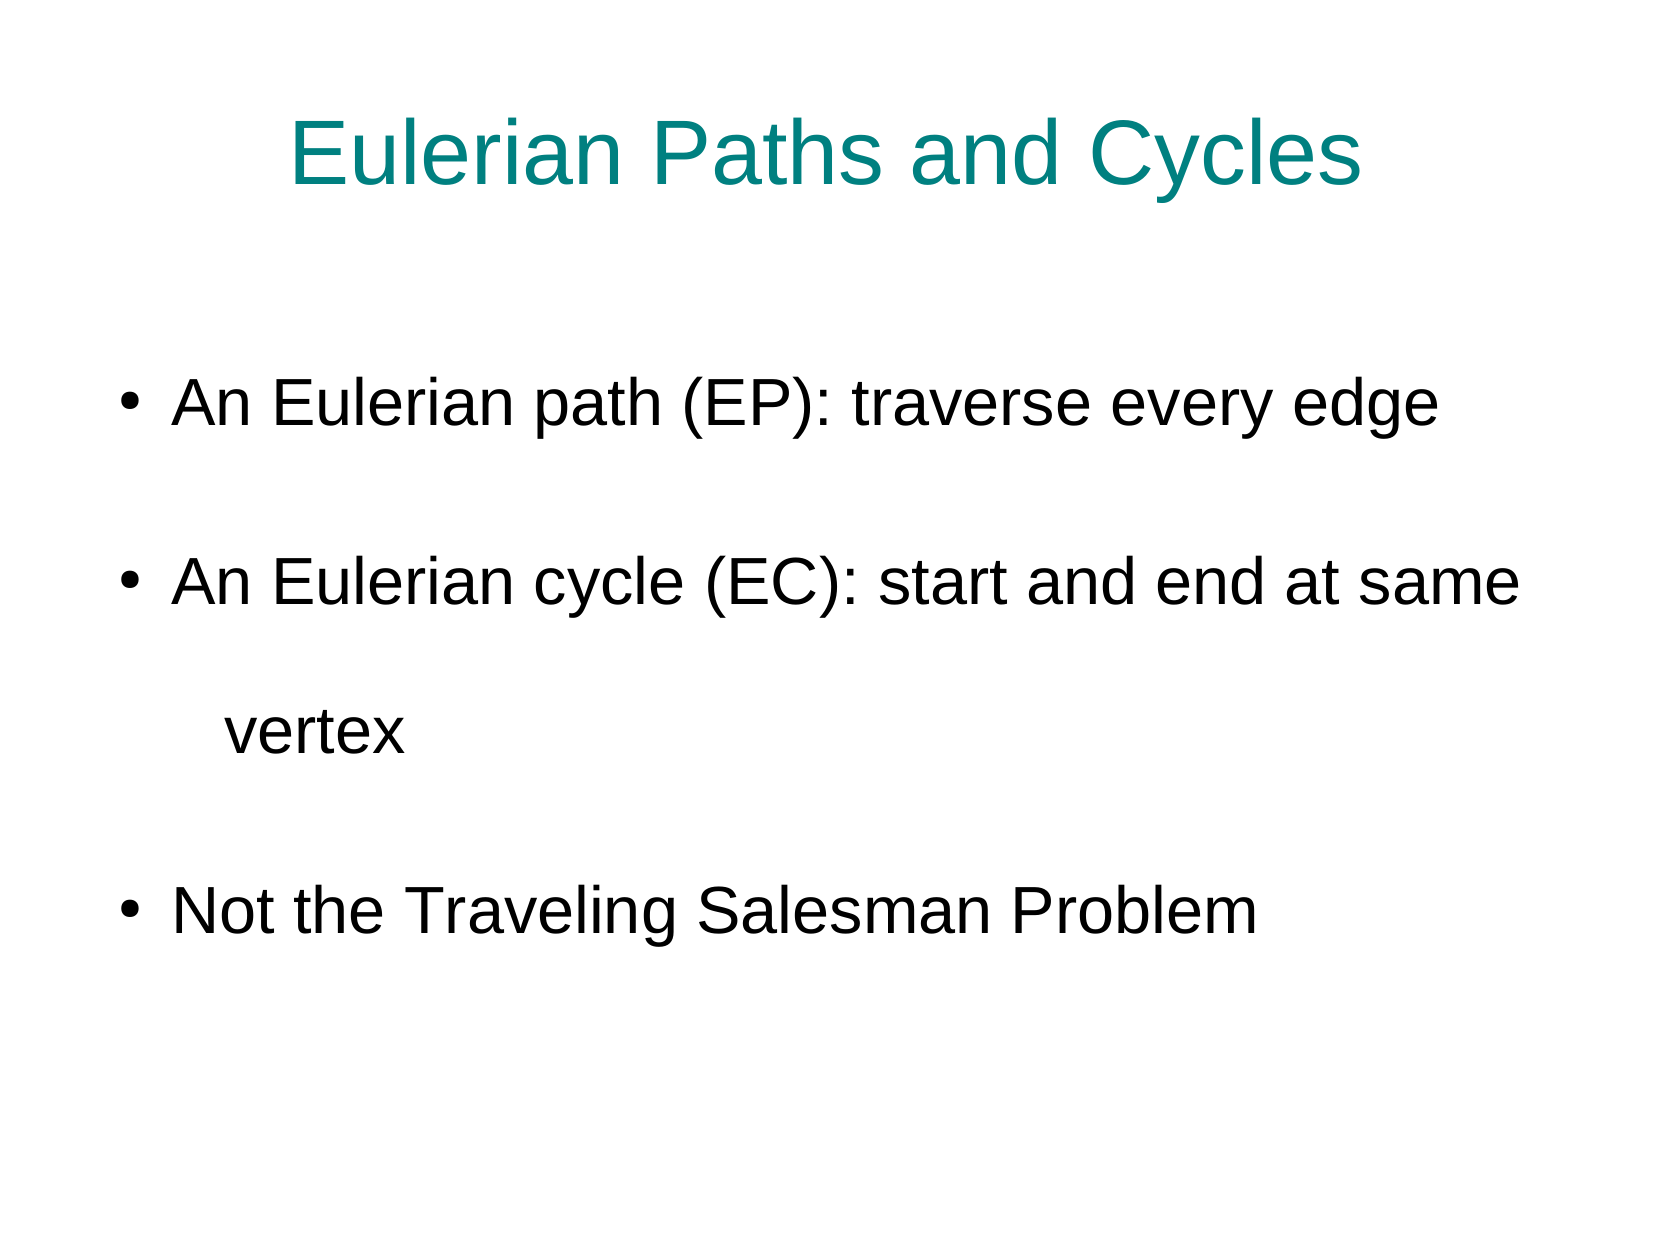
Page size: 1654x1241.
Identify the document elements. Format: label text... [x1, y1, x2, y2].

list An Eulerian path (EP): traverse every edge An Eulerian cycle (EC): start and end at same vertex Not the Traveling Salesman Problem [82, 290, 1571, 766]
title Eulerian Paths and Cycles [82, 49, 1571, 257]
